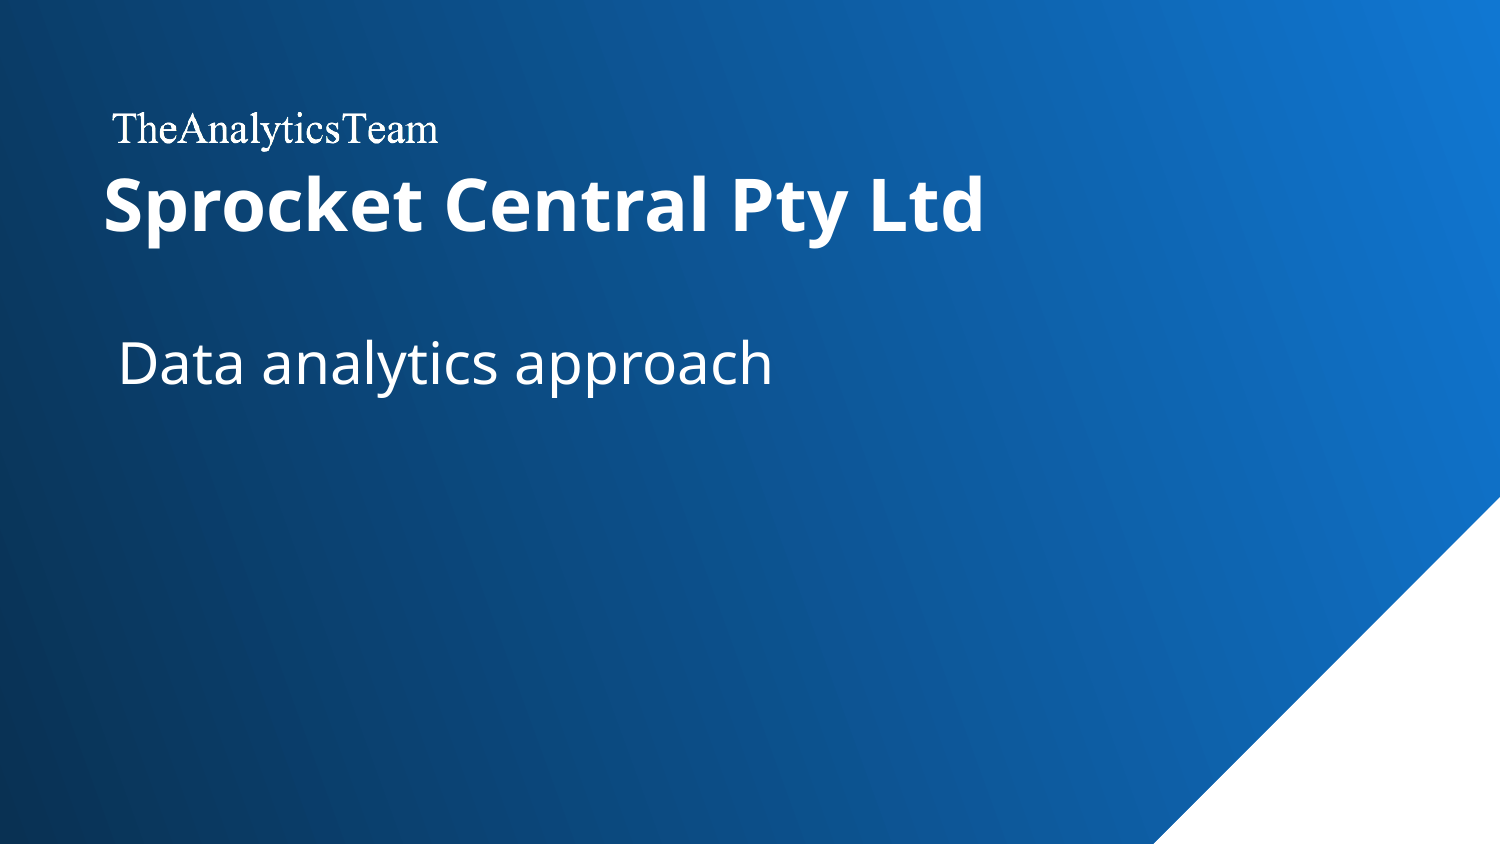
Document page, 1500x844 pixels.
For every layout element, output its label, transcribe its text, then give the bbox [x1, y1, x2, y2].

text_box Data analytics approach [101, 311, 1013, 413]
picture [112, 112, 438, 152]
text_box Sprocket Central Pty Ltd [88, 143, 1163, 263]
text_box [0, 0, 1500, 844]
